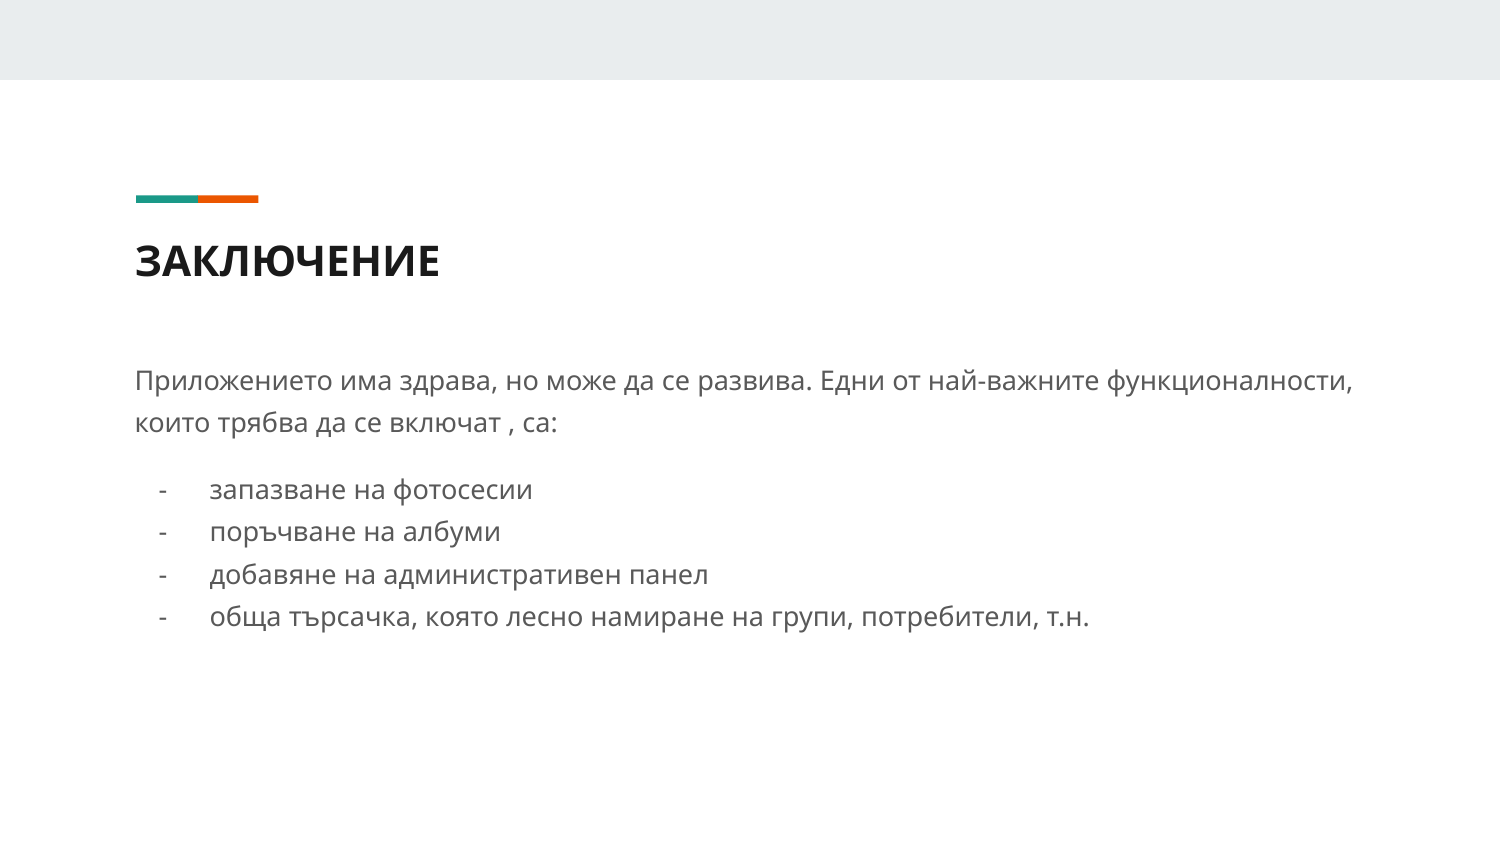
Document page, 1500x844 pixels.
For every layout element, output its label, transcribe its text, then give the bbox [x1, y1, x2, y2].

list Приложението има здрава, но може да се развива. Едни от най-важните функционалности, които трябва да се включат , са: запазване на фотосесии поръчване на албуми добавяне на административен панел обща търсачка, която лесно намиране на групи, потребители, т.н. [119, 341, 1381, 712]
title ЗАКЛЮЧЕНИЕ [119, 216, 1381, 305]
